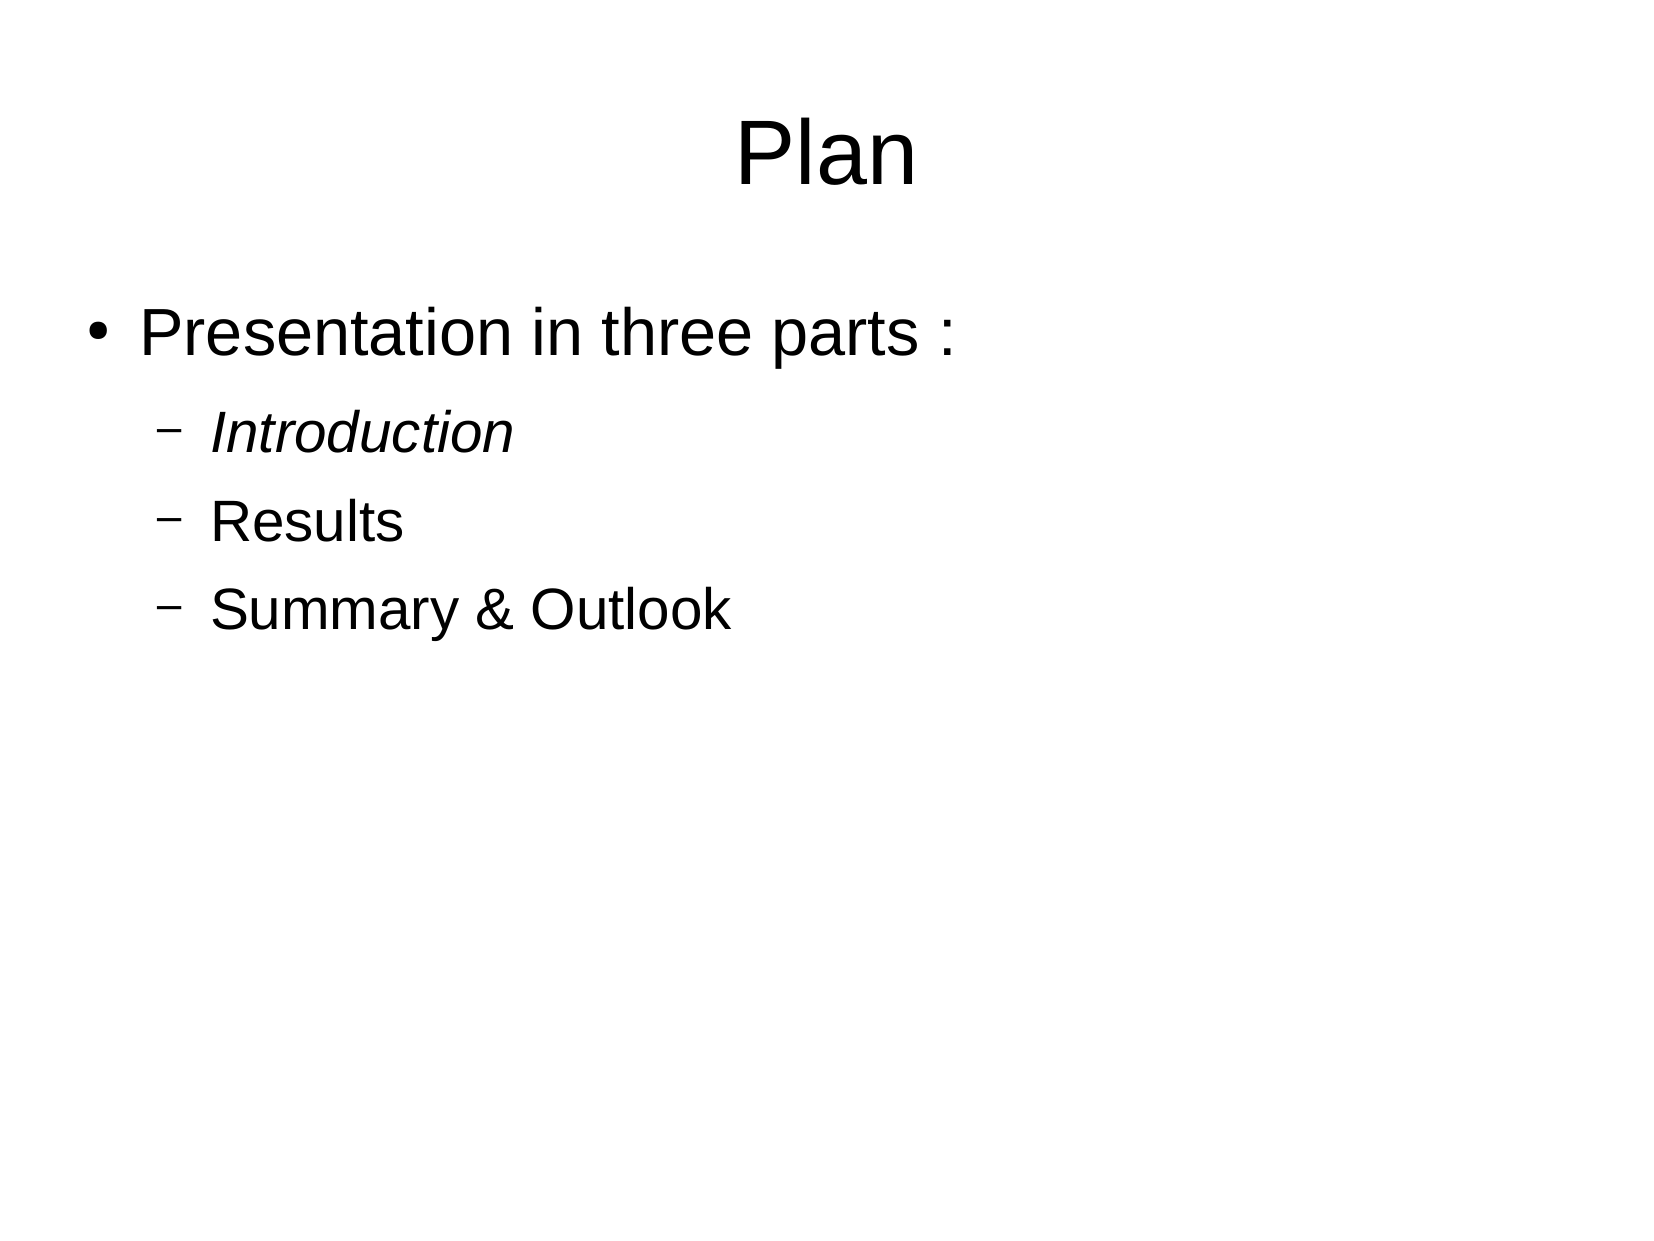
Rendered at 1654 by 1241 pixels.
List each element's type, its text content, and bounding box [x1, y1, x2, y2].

list Presentation in three parts : Introduction Results Summary & Outlook [68, 295, 1524, 1015]
title Plan [82, 49, 1571, 257]
